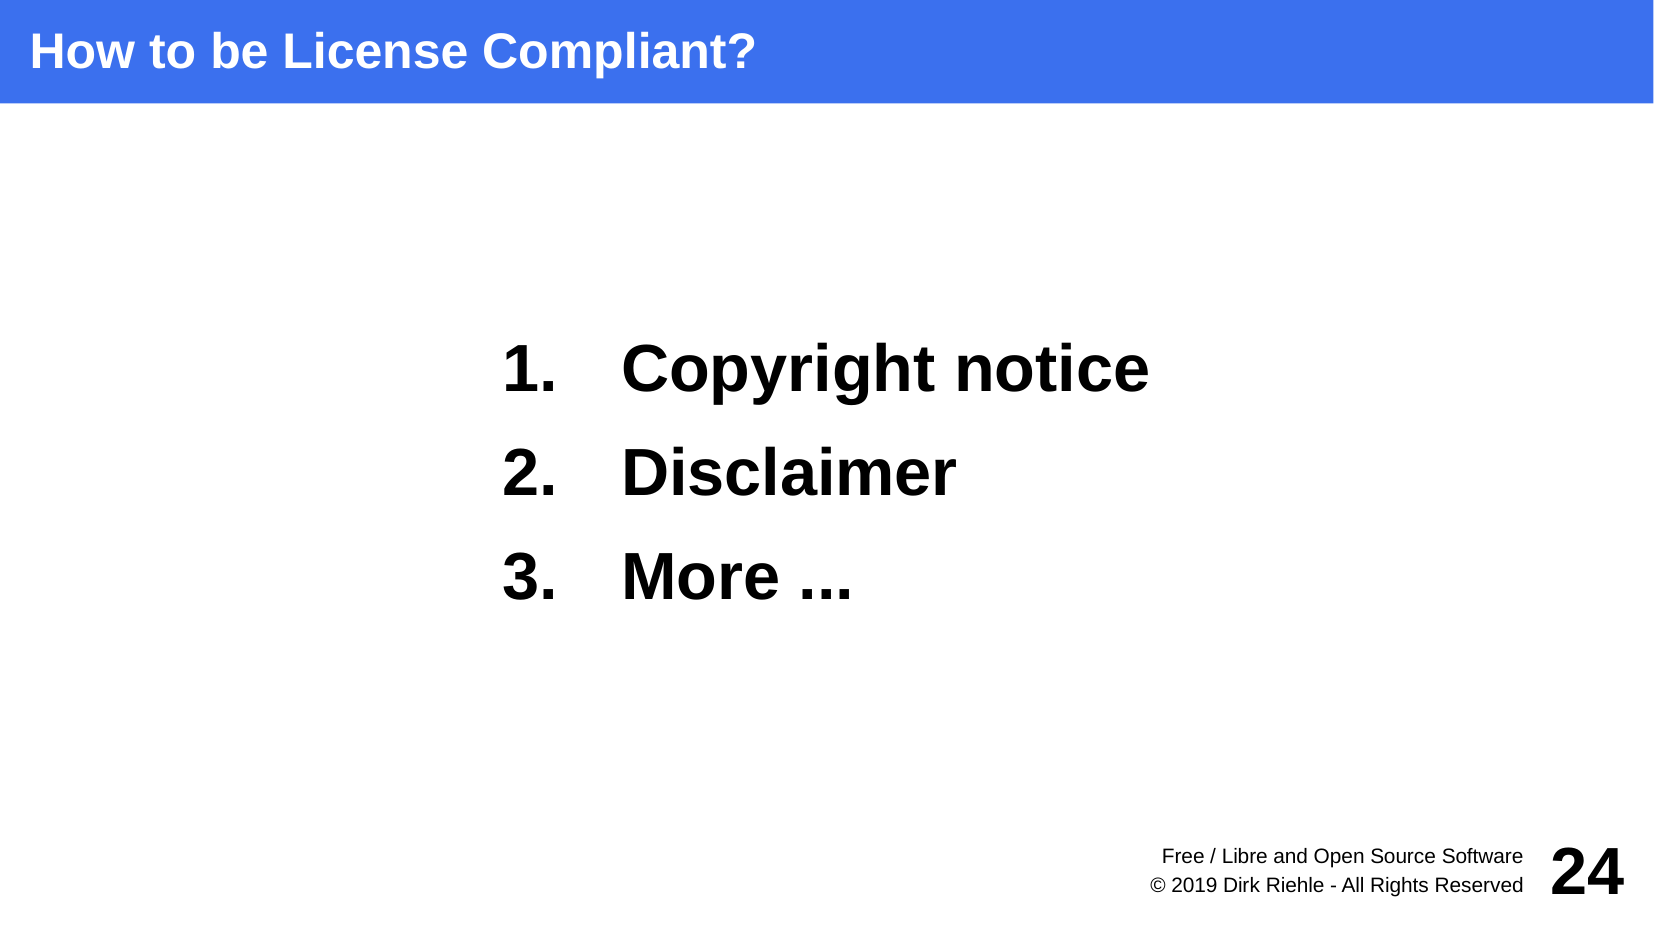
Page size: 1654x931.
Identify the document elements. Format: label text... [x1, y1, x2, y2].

title How to be License Compliant? [0, 0, 1654, 104]
subtitle Copyright notice Disclaimer More ... [29, 132, 1625, 813]
